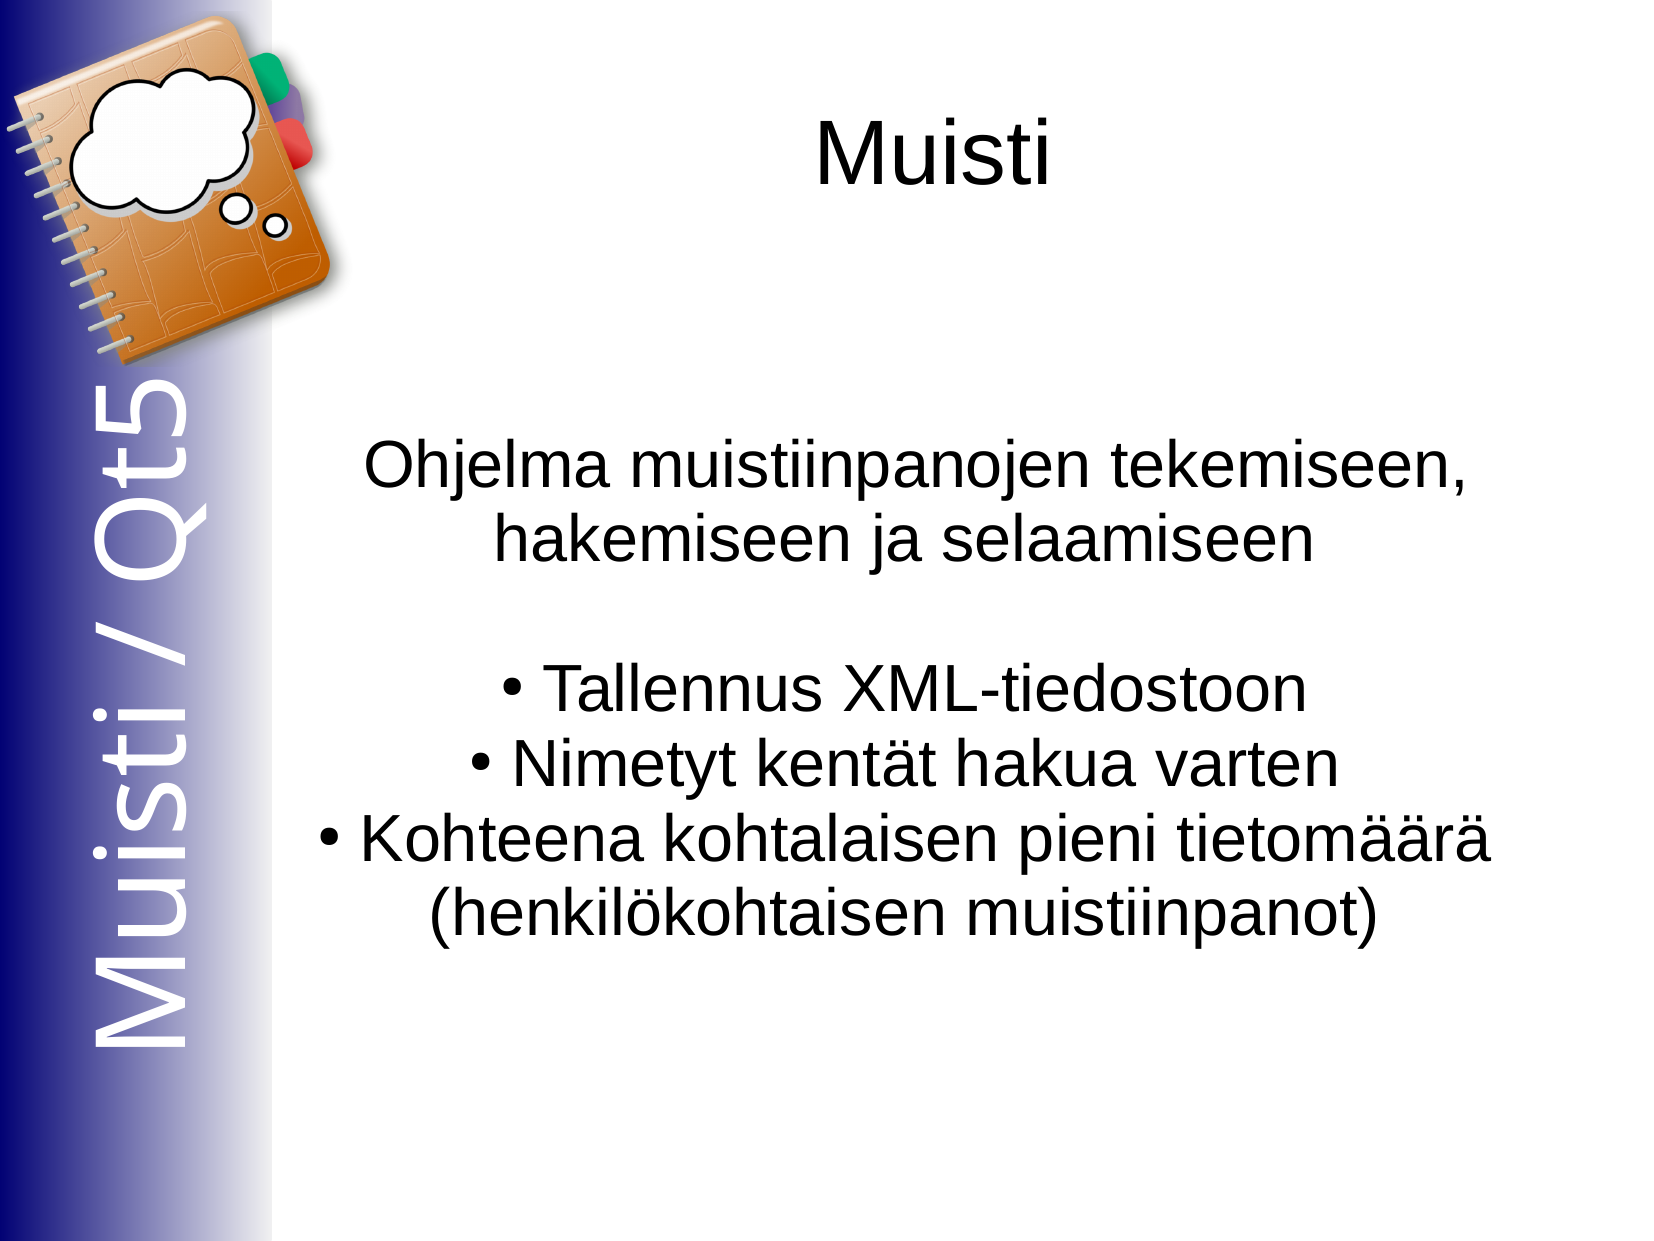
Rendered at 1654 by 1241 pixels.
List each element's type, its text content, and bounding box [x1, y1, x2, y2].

picture [0, 11, 355, 367]
title Muisti [295, 49, 1571, 257]
subtitle Ohjelma muistiinpanojen tekemiseen, hakemiseen ja selaamiseen Tallennus XML-tiedostoon Nimetyt kentät hakua varten Kohteena kohtalaisen pieni tietomäärä (henkilökohtaisen muistiinpanot) [271, 290, 1538, 1087]
